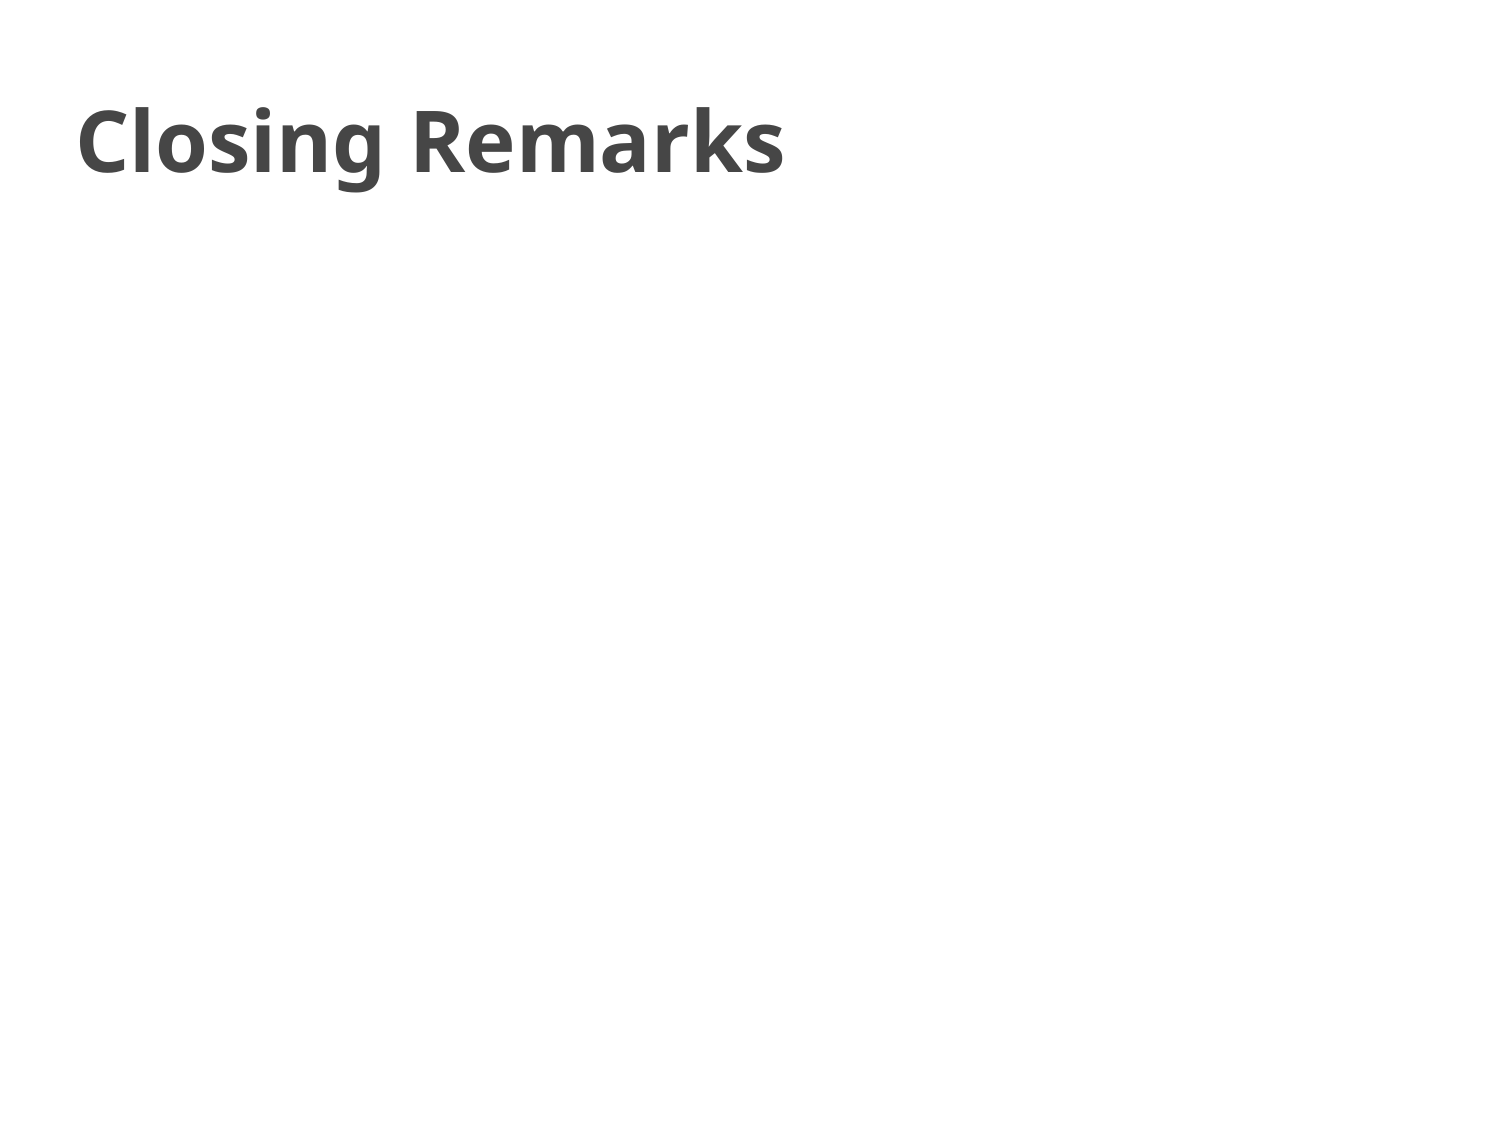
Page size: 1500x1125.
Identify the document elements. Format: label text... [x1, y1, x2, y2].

title Closing Remarks [75, 44, 1426, 233]
